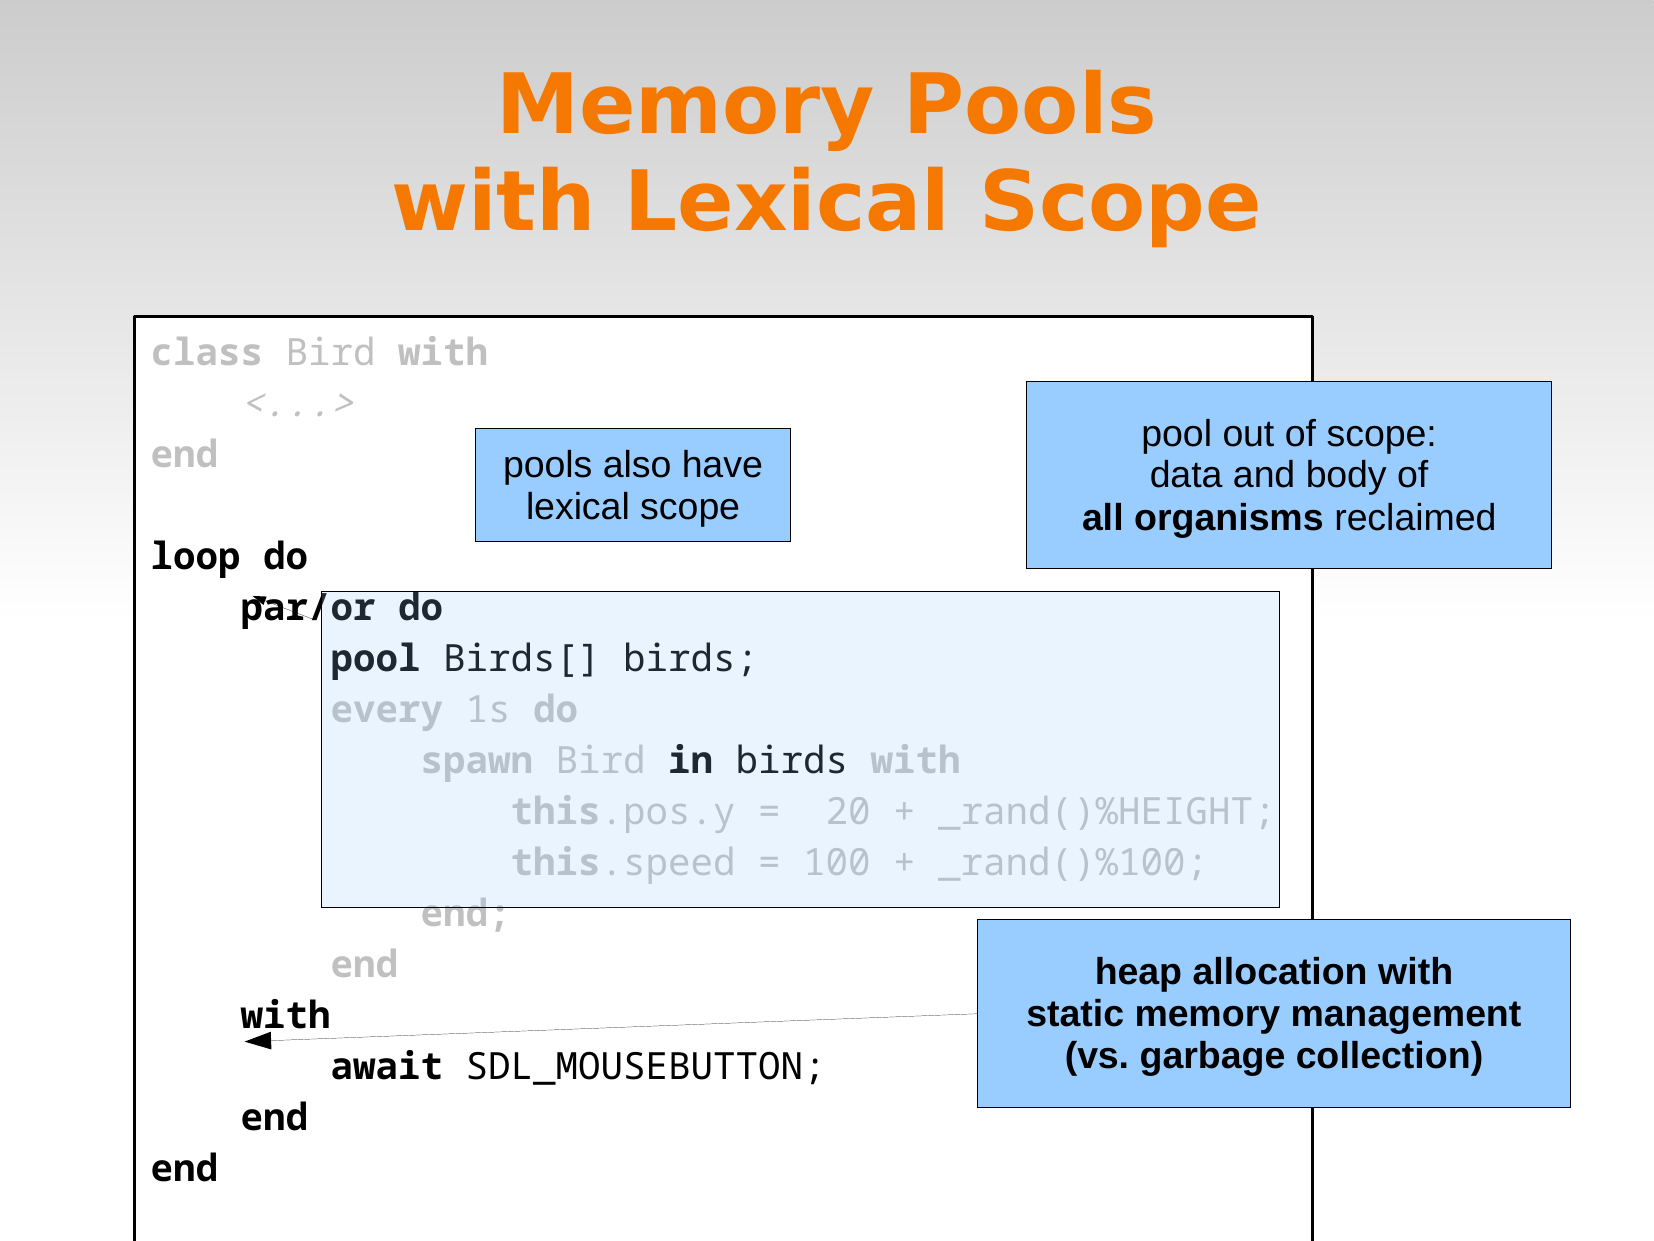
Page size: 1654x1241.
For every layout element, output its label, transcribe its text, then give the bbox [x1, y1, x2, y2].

text_box class Bird with <...> end loop do par/or do pool Birds[] birds; every 1s do spawn Bird in birds with this.pos.y = 20 + _rand()%HEIGHT; this.speed = 100 + _rand()%100; end; end with await SDL_MOUSEBUTTON; end end [134, 316, 1313, 1139]
text_box heap allocation with static memory management (vs. garbage collection) [977, 919, 1571, 1108]
title Memory Pools with Lexical Scope [82, 49, 1571, 257]
text_box pool out of scope: data and body of all organisms reclaimed [1026, 381, 1552, 569]
text_box [321, 591, 1280, 908]
text_box pools also have lexical scope [475, 428, 791, 542]
